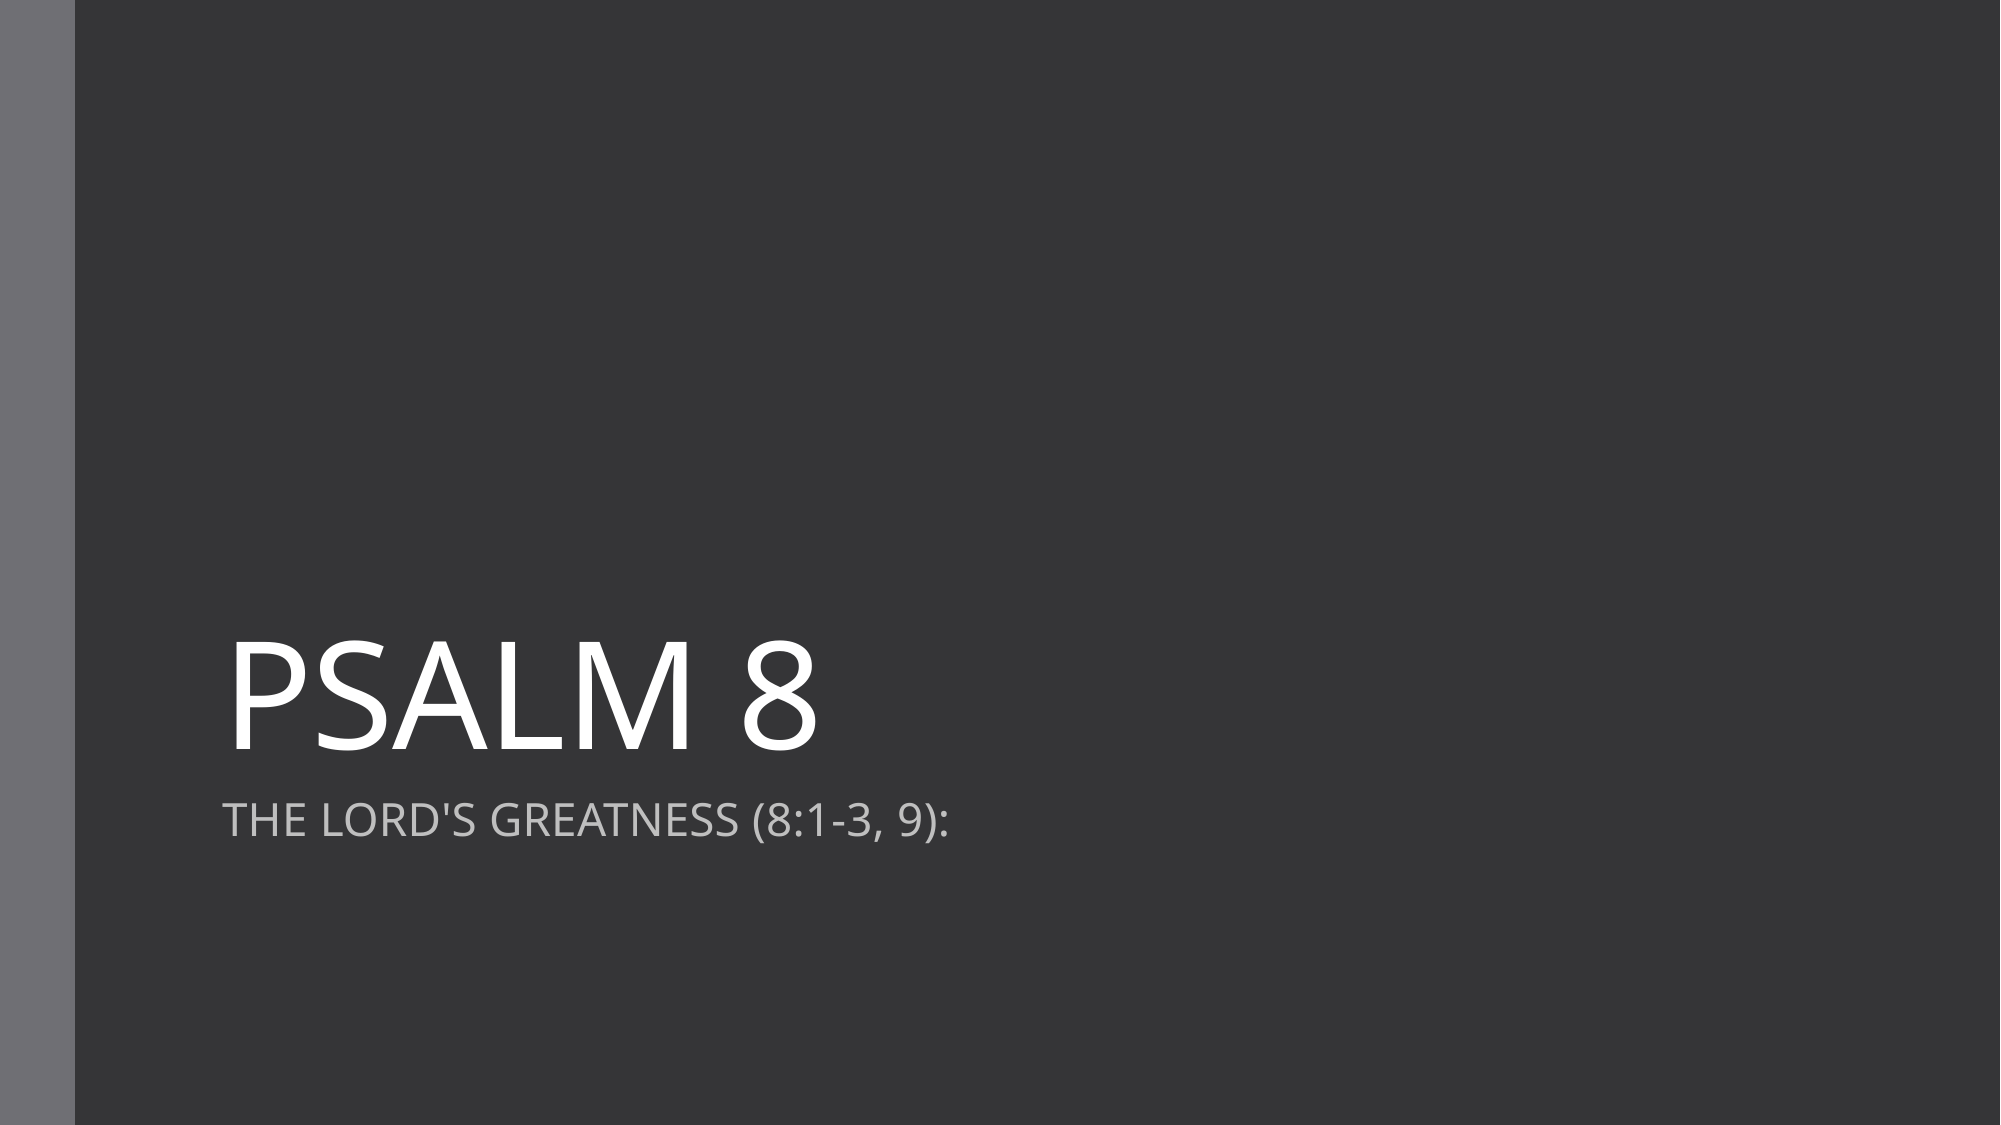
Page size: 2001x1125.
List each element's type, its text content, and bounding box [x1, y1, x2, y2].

subtitle THE LORD'S GREATNESS (8:1-3, 9): [206, 787, 1752, 1066]
title PSALM 8 [206, 124, 1752, 787]
